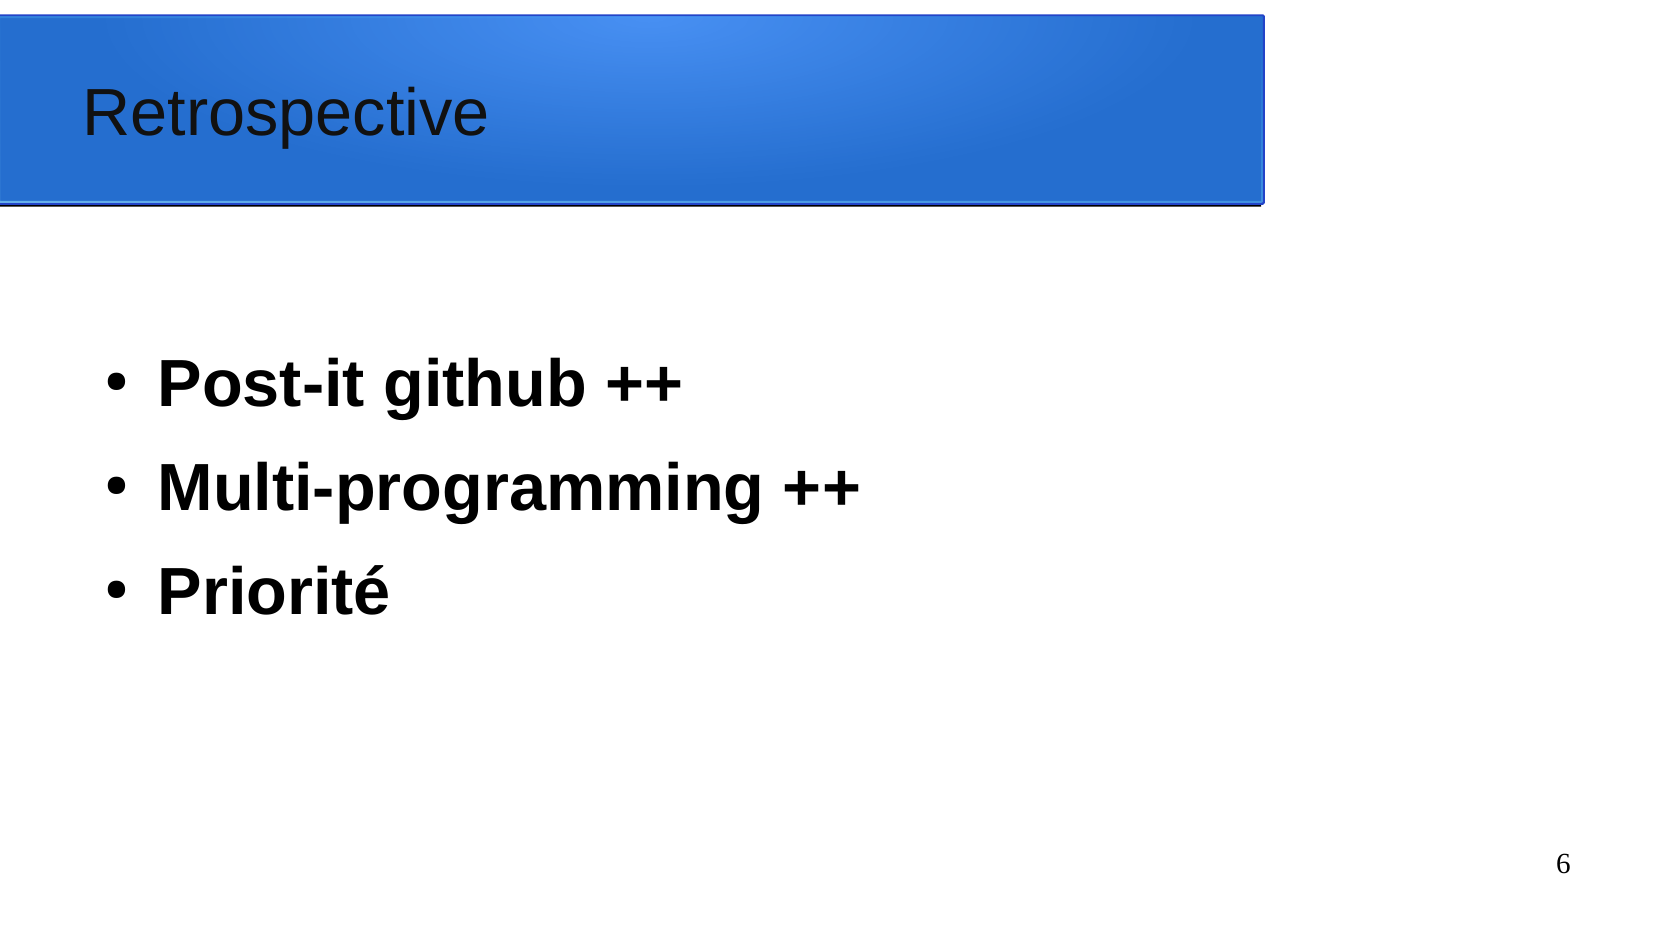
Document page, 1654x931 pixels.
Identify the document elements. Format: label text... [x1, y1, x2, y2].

list Post-it github ++ Multi-programming ++ Priorité [86, 345, 1576, 886]
title Retrospective [82, 35, 1235, 189]
